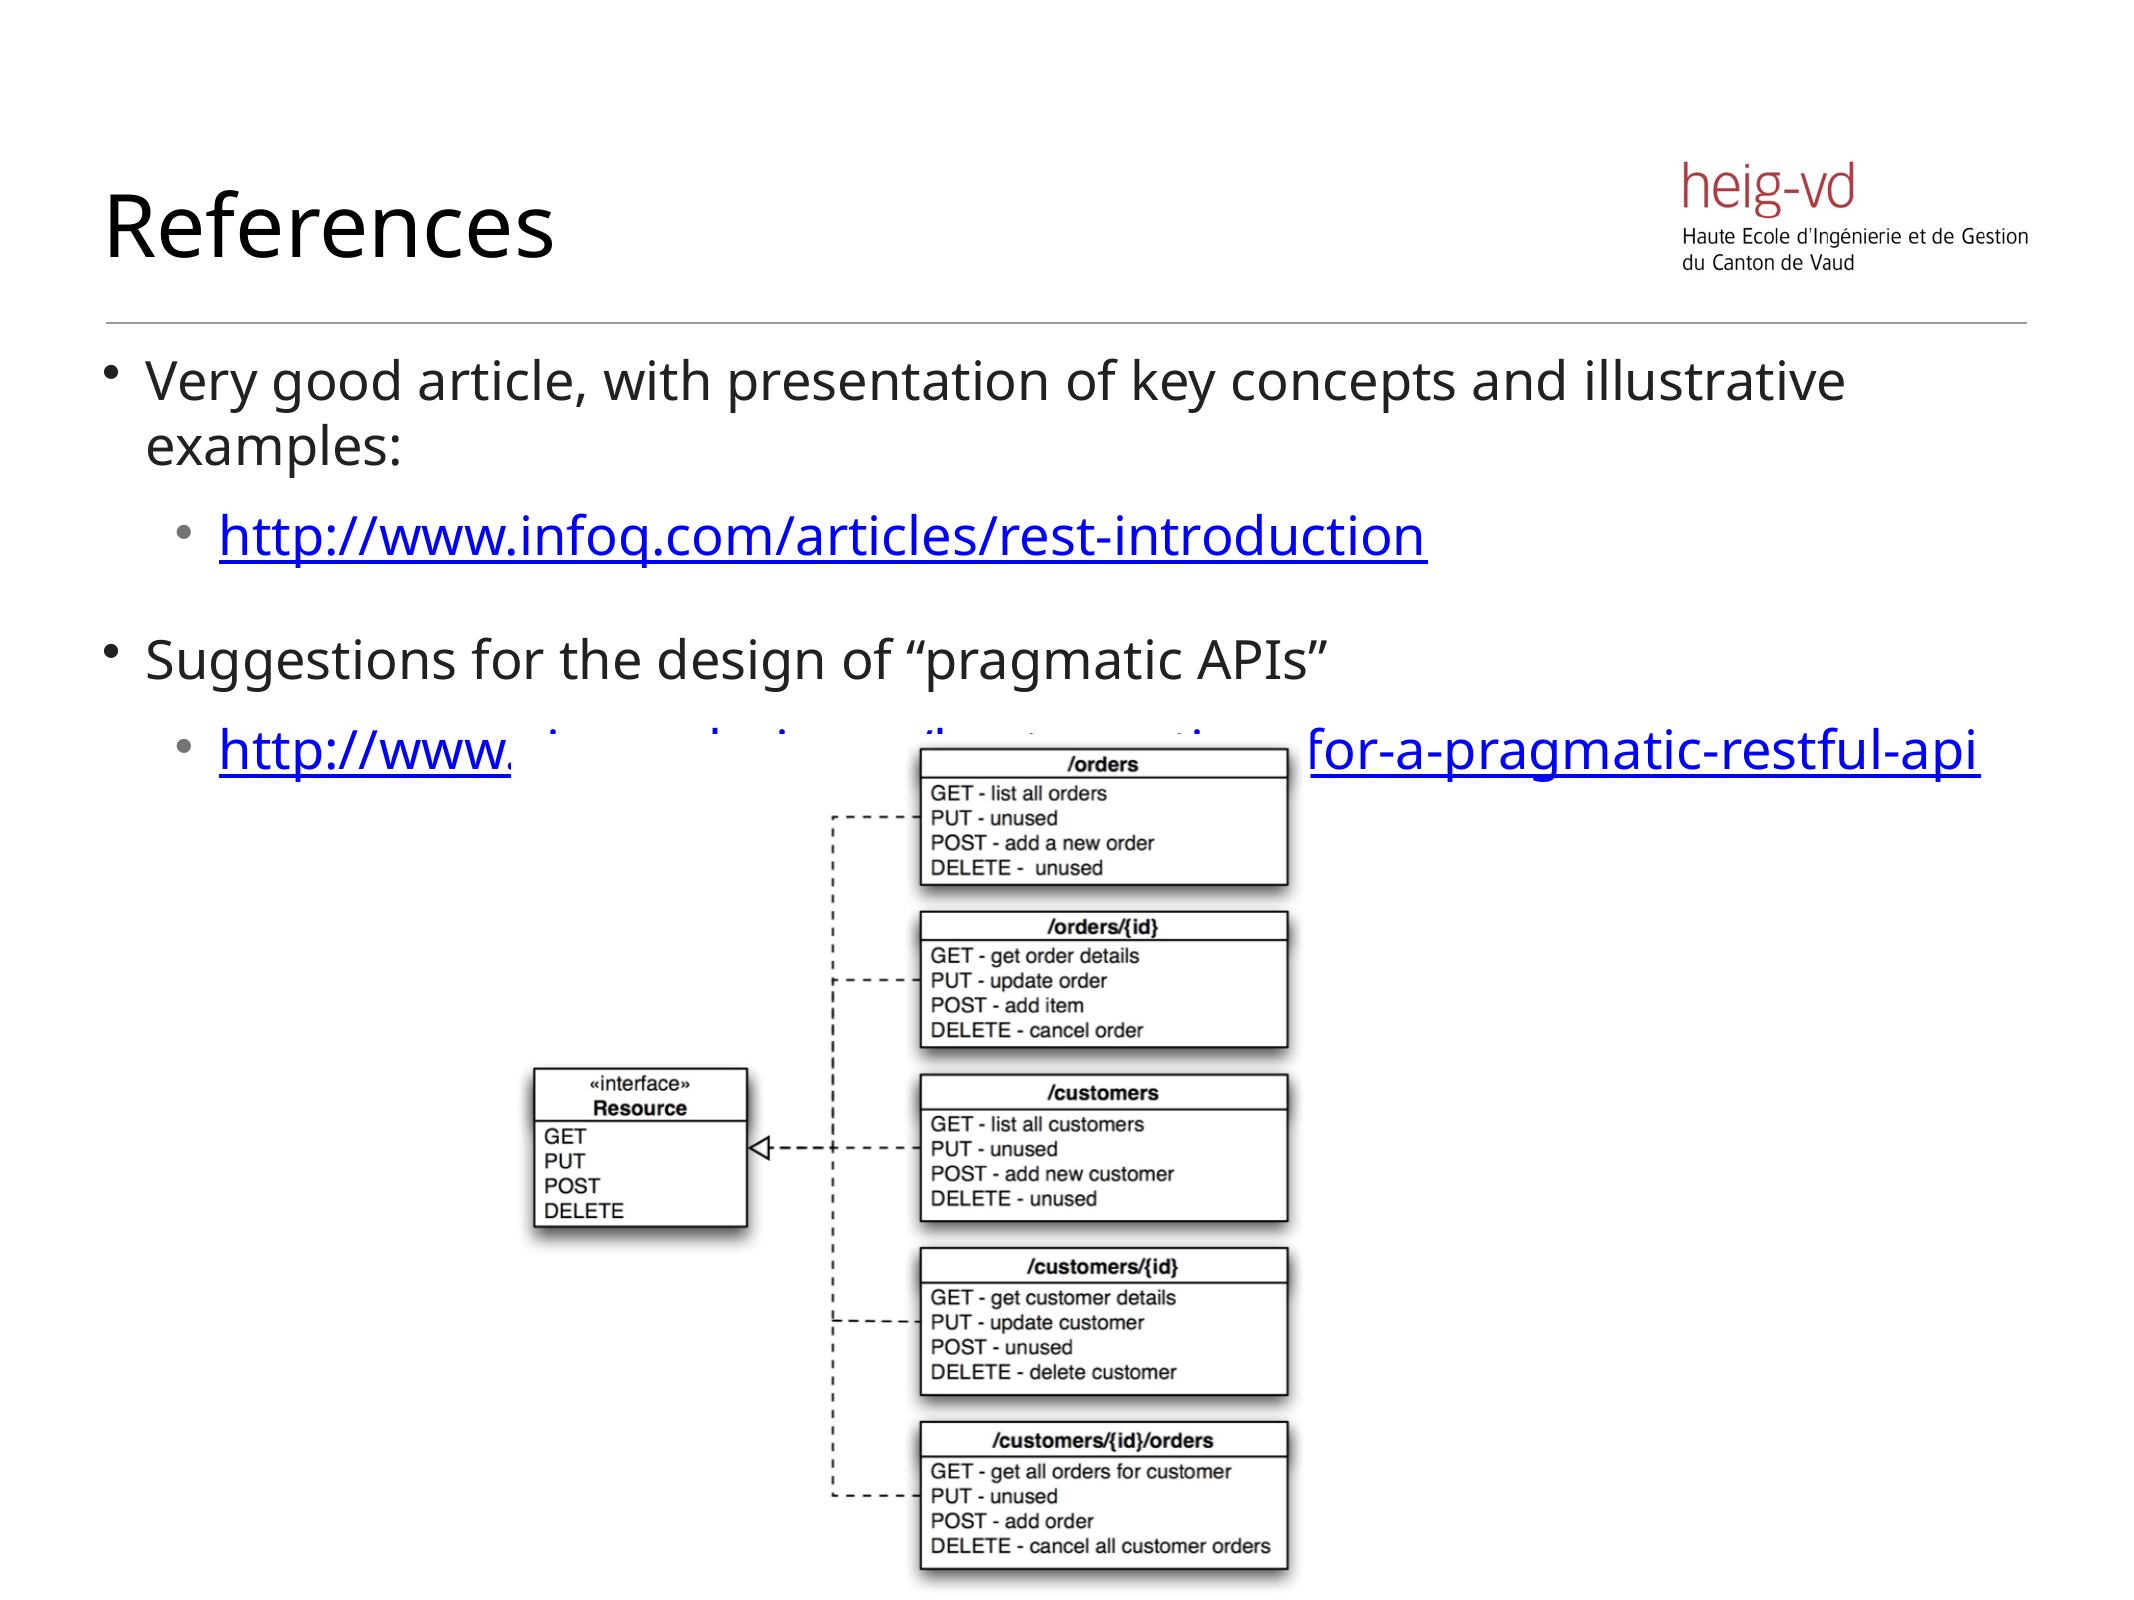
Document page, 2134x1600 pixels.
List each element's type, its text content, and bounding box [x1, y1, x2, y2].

title References [93, 54, 2040, 284]
picture [511, 734, 1311, 1600]
list Very good article, with presentation of key concepts and illustrative examples: http://www.infoq.com/articles/rest-introduction Suggestions for the design of “pragmatic APIs” http://www.vinaysahni.com/best-practices-for-a-pragmatic-restful-api [93, 338, 2040, 1416]
